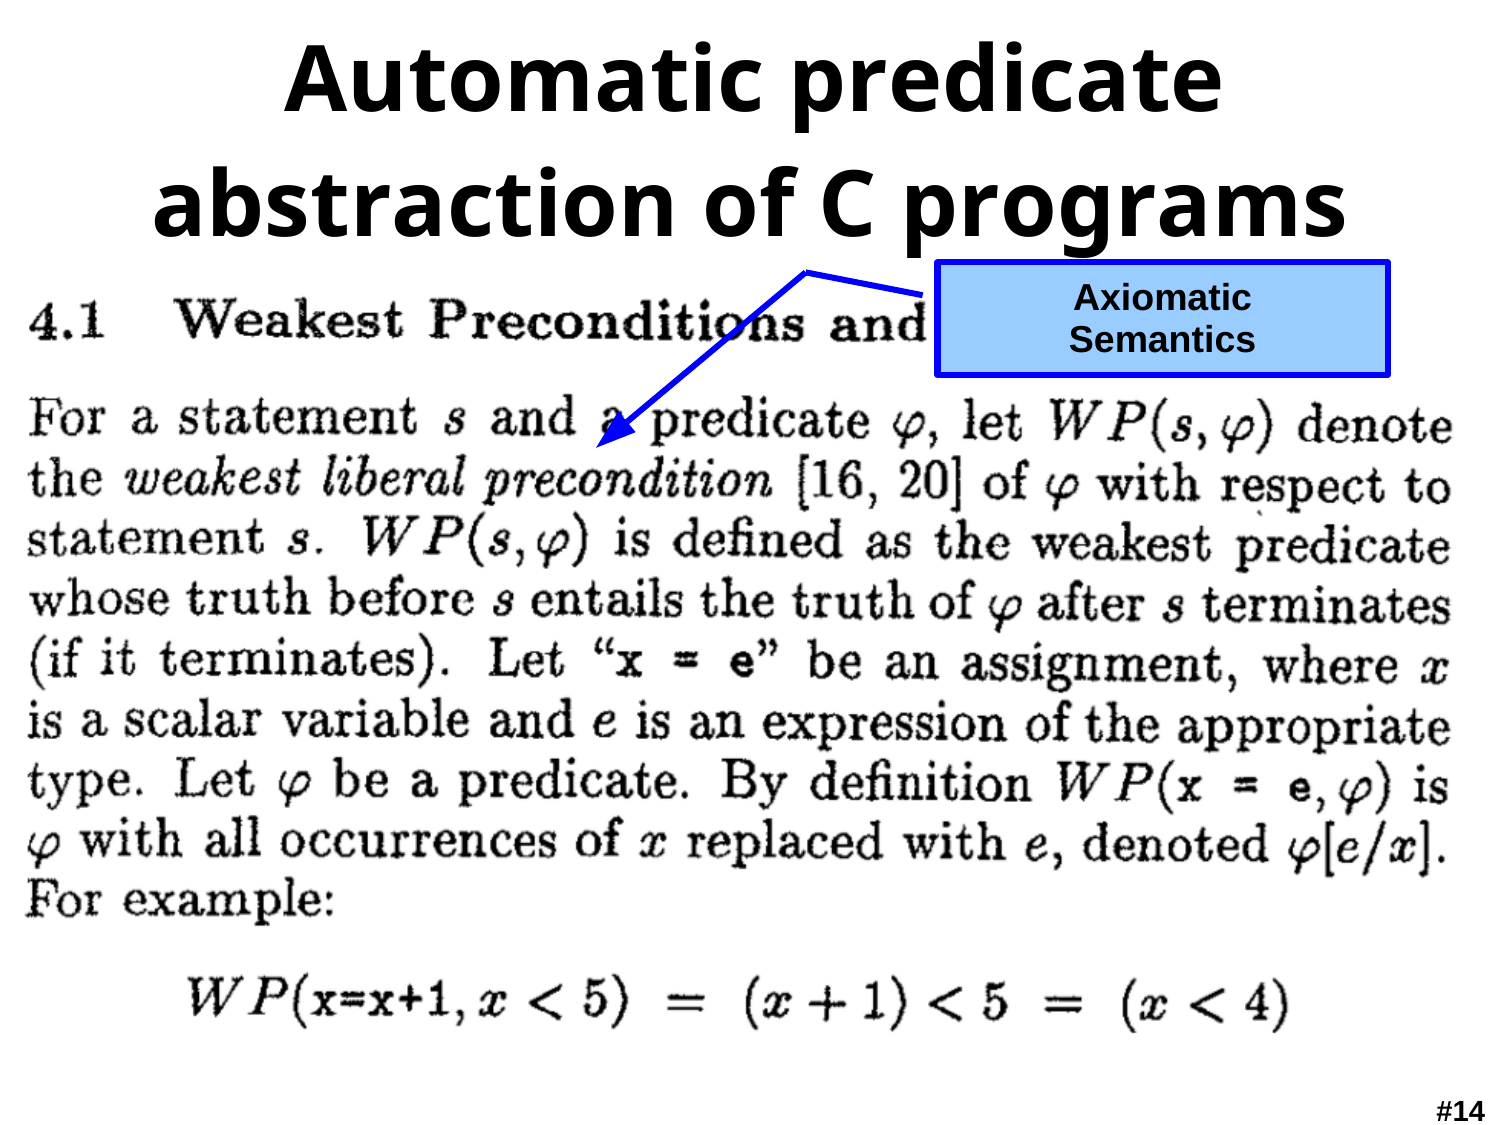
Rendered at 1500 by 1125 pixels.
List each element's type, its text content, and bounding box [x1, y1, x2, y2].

title Automatic predicate abstraction of C programs [24, 32, 1476, 246]
text_box Axiomatic Semantics [938, 262, 1388, 375]
picture [2, 287, 1463, 1051]
